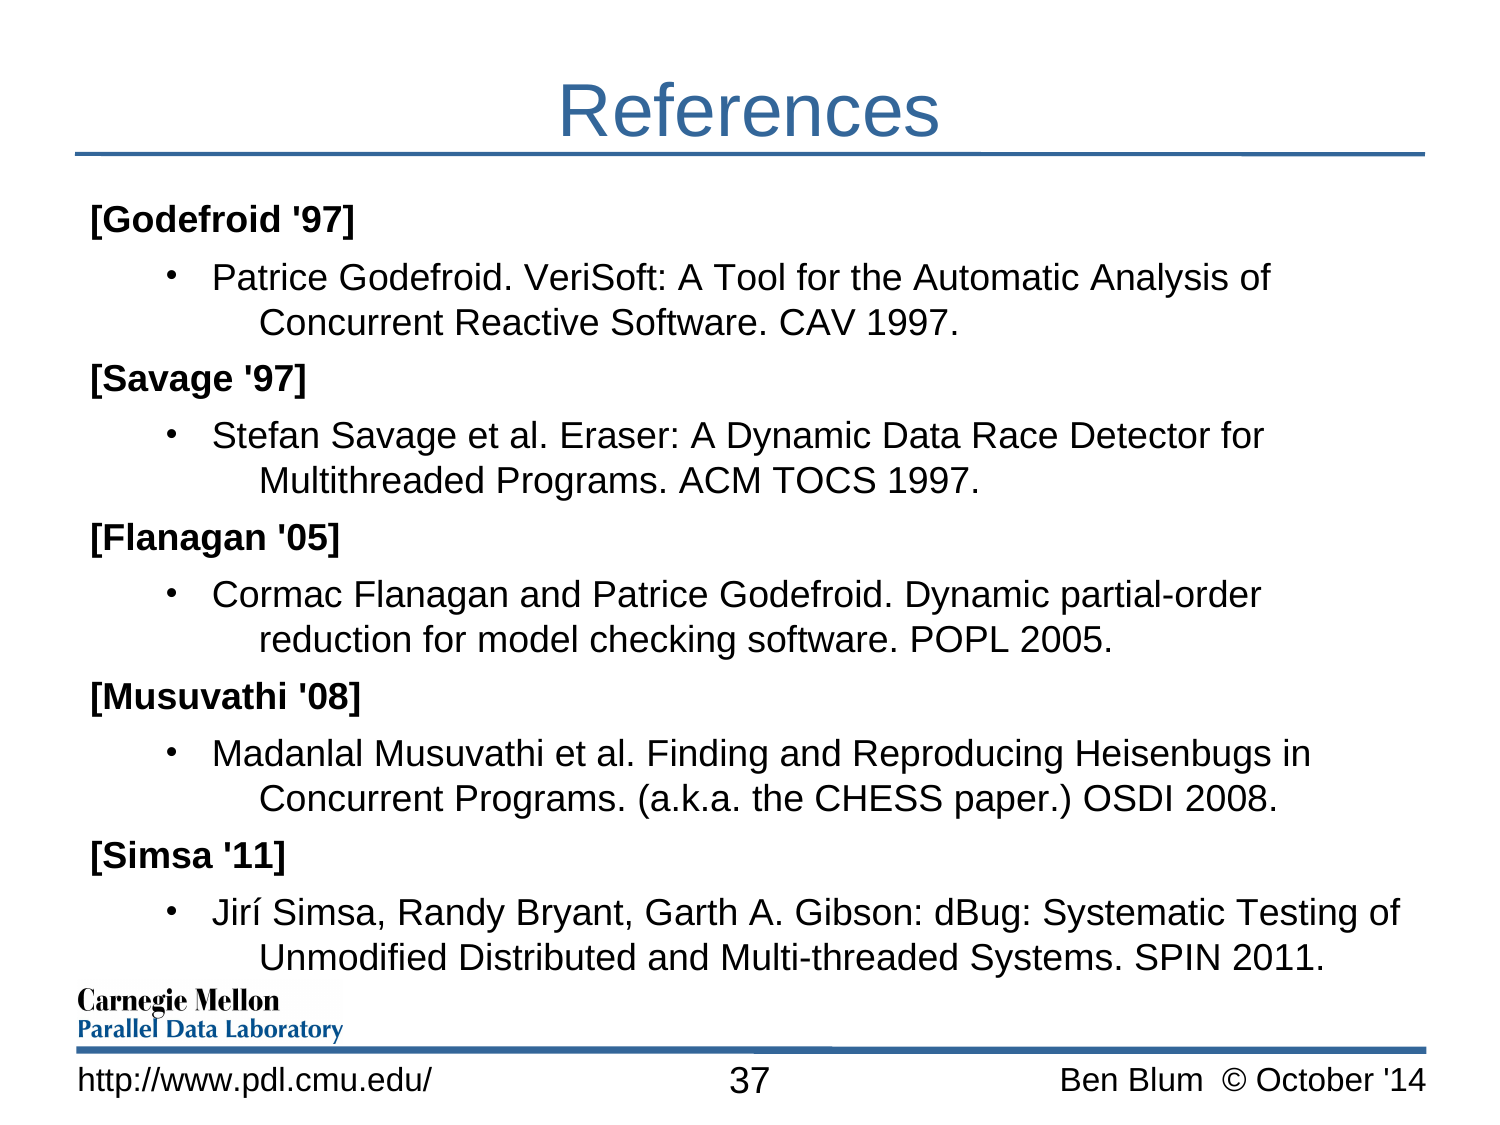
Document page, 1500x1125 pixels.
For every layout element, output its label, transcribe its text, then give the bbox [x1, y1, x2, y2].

title References [112, 50, 1388, 163]
list [Godefroid '97] Patrice Godefroid. VeriSoft: A Tool for the Automatic Analysis of Concurrent Reactive Software. CAV 1997. [Savage '97] Stefan Savage et al. Eraser: A Dynamic Data Race Detector for Multithreaded Programs. ACM TOCS 1997. [Flanagan '05] Cormac Flanagan and Patrice Godefroid. Dynamic partial-order reduction for model checking software. POPL 2005. [Musuvathi '08] Madanlal Musuvathi et al. Finding and Reproducing Heisenbugs in Concurrent Programs. (a.k.a. the CHESS paper.) OSDI 2008. [Simsa '11] Jirí Simsa, Randy Bryant, Garth A. Gibson: dBug: Systematic Testing of Unmodified Distributed and Multi-threaded Systems. SPIN 2011. [75, 187, 1426, 1043]
